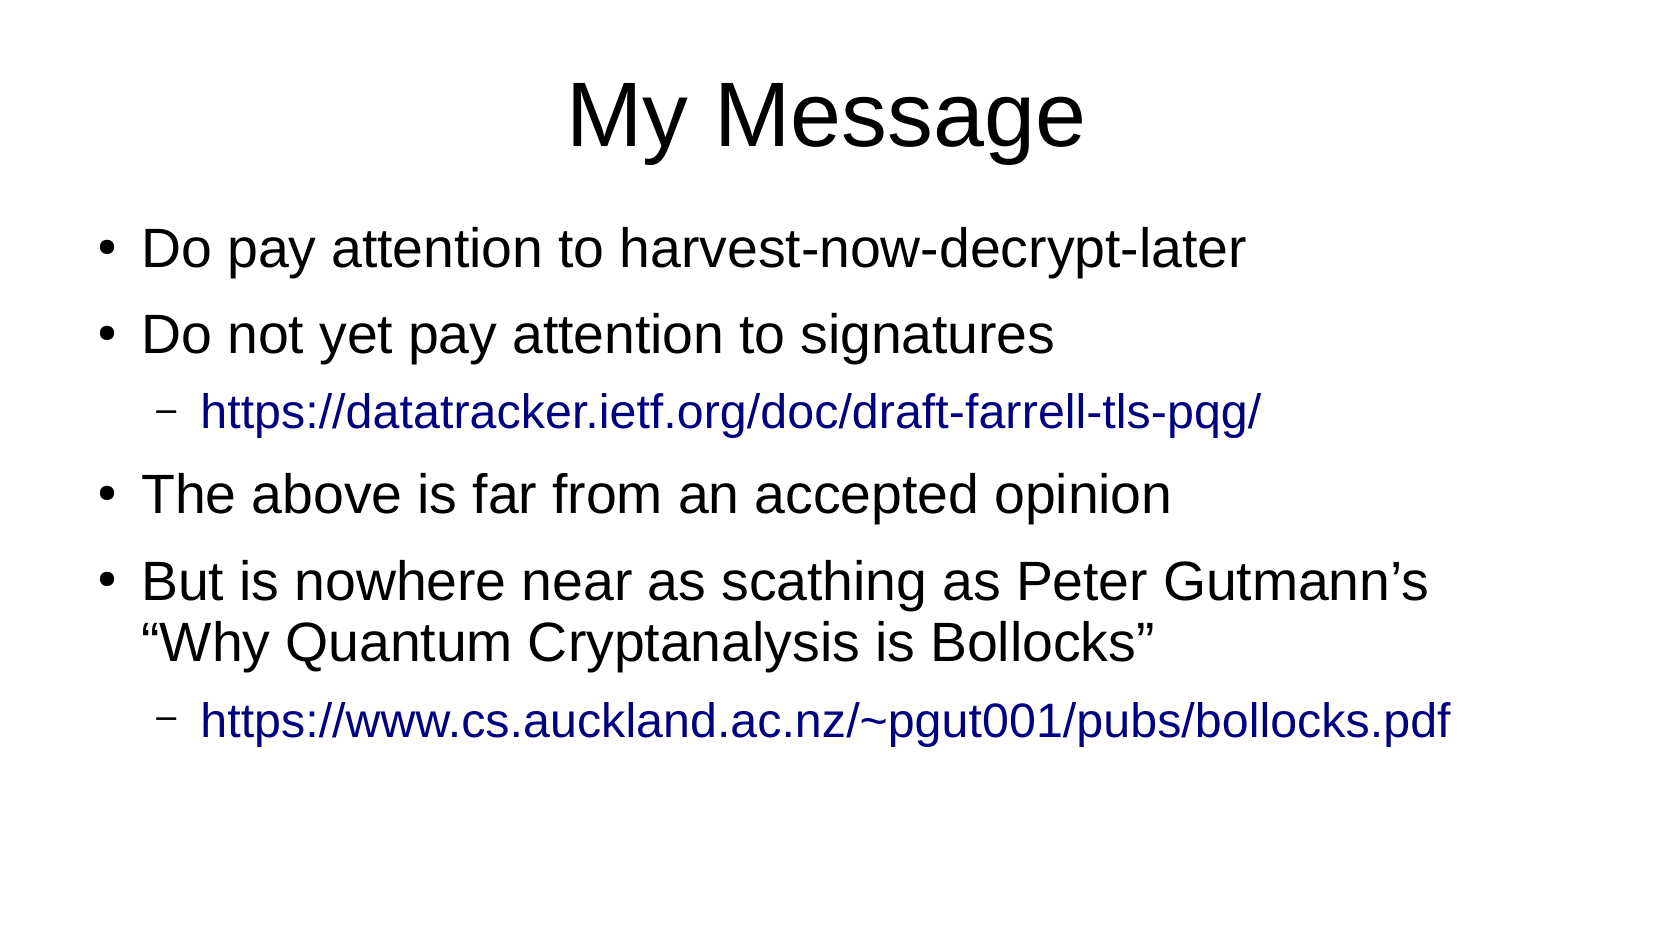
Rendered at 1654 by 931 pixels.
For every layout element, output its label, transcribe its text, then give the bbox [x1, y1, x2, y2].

list Do pay attention to harvest-now-decrypt-later Do not yet pay attention to signatures https://datatracker.ietf.org/doc/draft-farrell-tls-pqg/ The above is far from an accepted opinion But is nowhere near as scathing as Peter Gutmann’s “Why Quantum Cryptanalysis is Bollocks” https://www.cs.auckland.ac.nz/~pgut001/pubs/bollocks.pdf [82, 217, 1571, 758]
title My Message [82, 37, 1571, 193]
